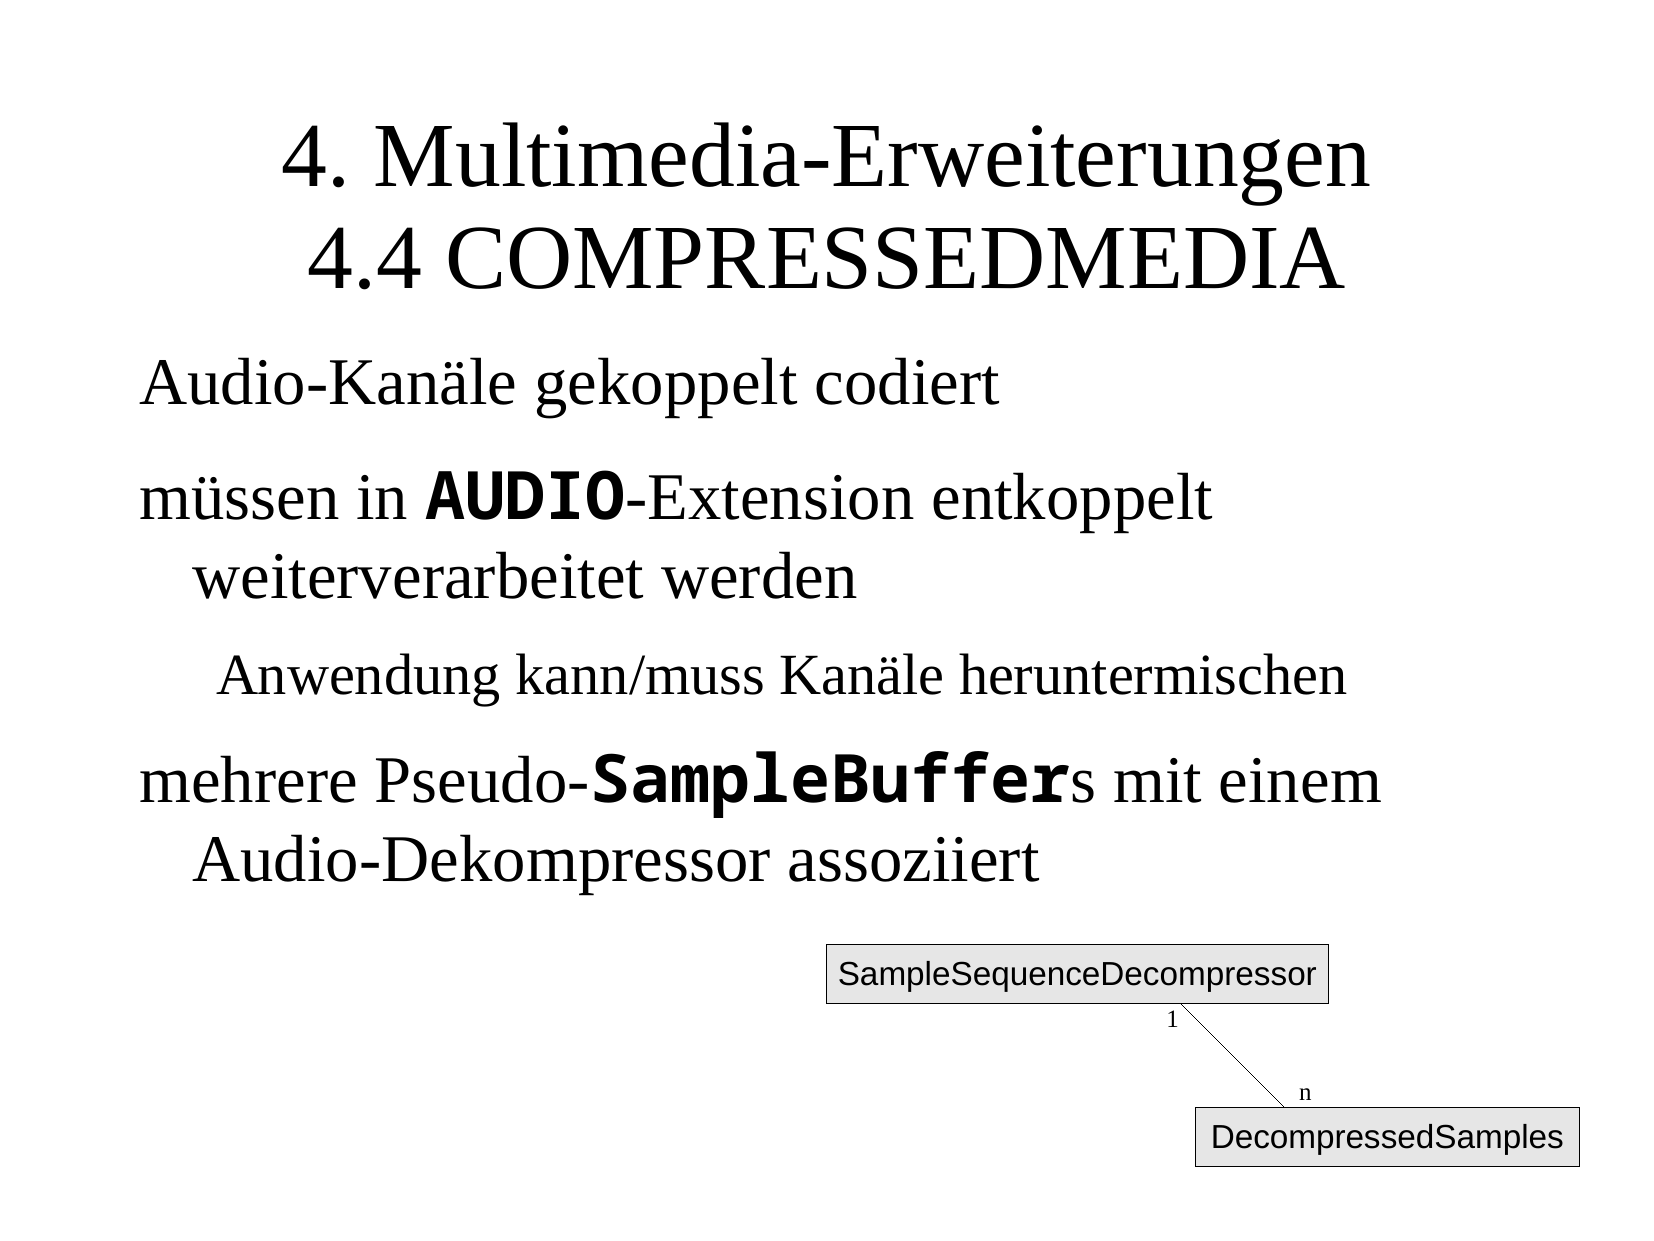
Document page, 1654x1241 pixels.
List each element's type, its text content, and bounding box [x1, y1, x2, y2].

title 4. Multimedia-Erweiterungen 4.4 COMPRESSEDMEDIA [121, 102, 1534, 311]
list Audio-Kanäle gekoppelt codiert müssen in AUDIO-Extension entkoppelt weiterverarbeitet werden Anwendung kann/muss Kanäle heruntermischen mehrere Pseudo-SampleBuffers mit einem Audio-Dekompressor assoziiert [121, 344, 1534, 1127]
text_box DecompressedSamples [1195, 1107, 1580, 1167]
